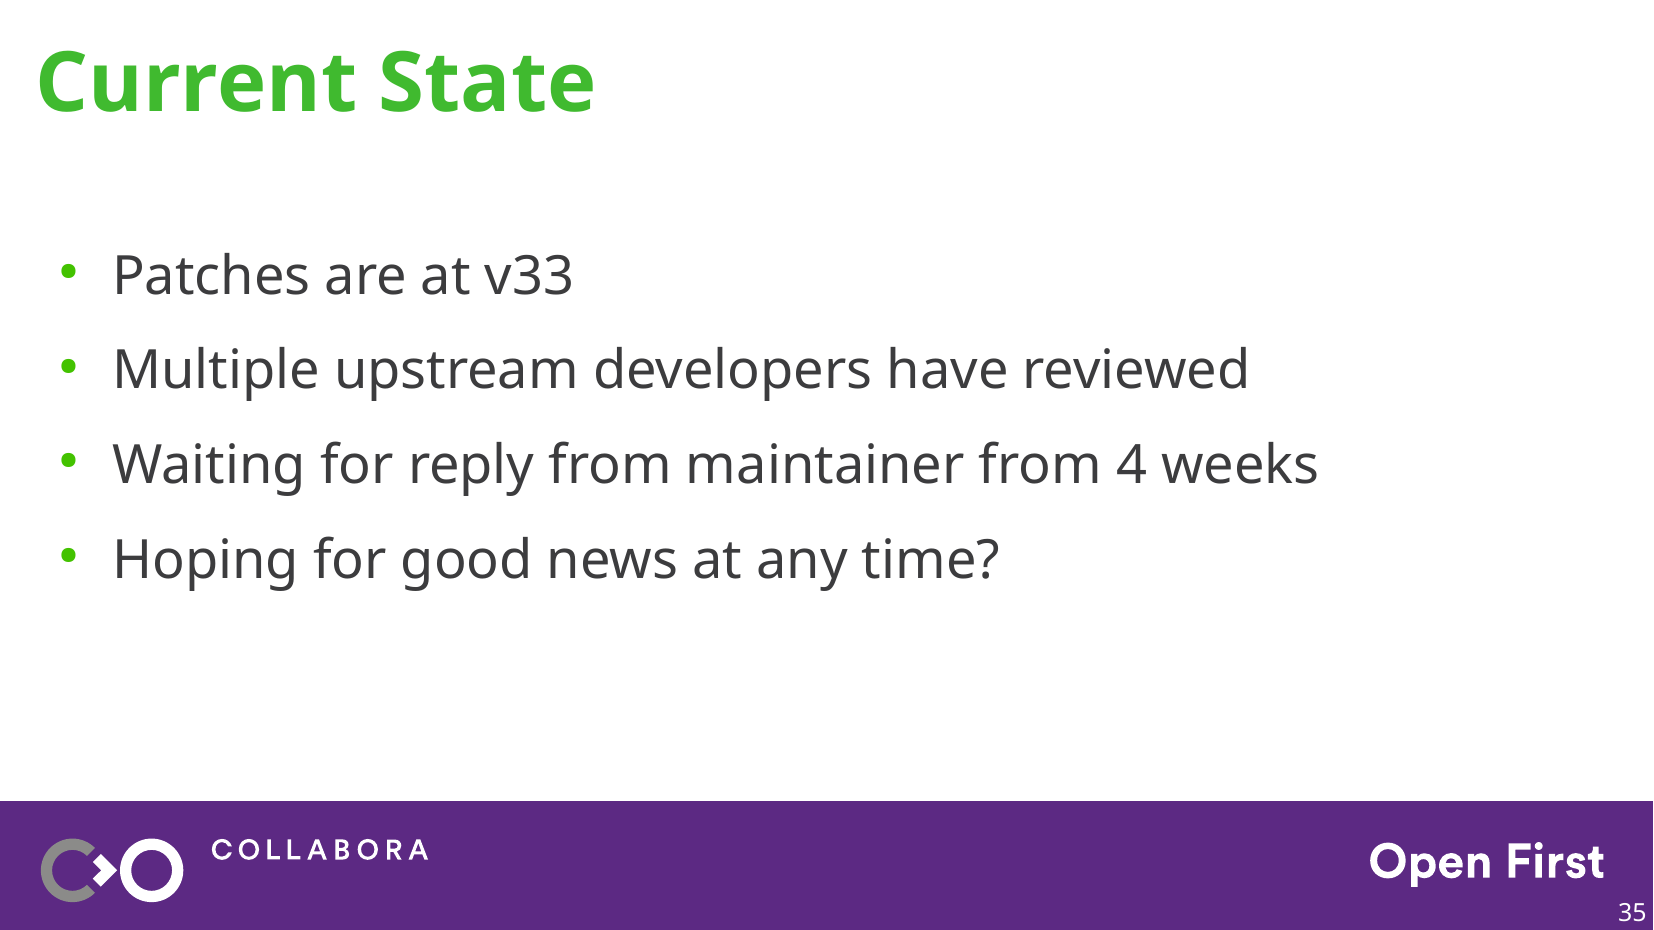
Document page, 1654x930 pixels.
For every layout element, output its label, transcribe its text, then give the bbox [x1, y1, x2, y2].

title Current State [35, 28, 1608, 192]
list Patches are at v33 Multiple upstream developers have reviewed Waiting for reply from maintainer from 4 weeks Hoping for good news at any time? [41, 240, 1613, 804]
